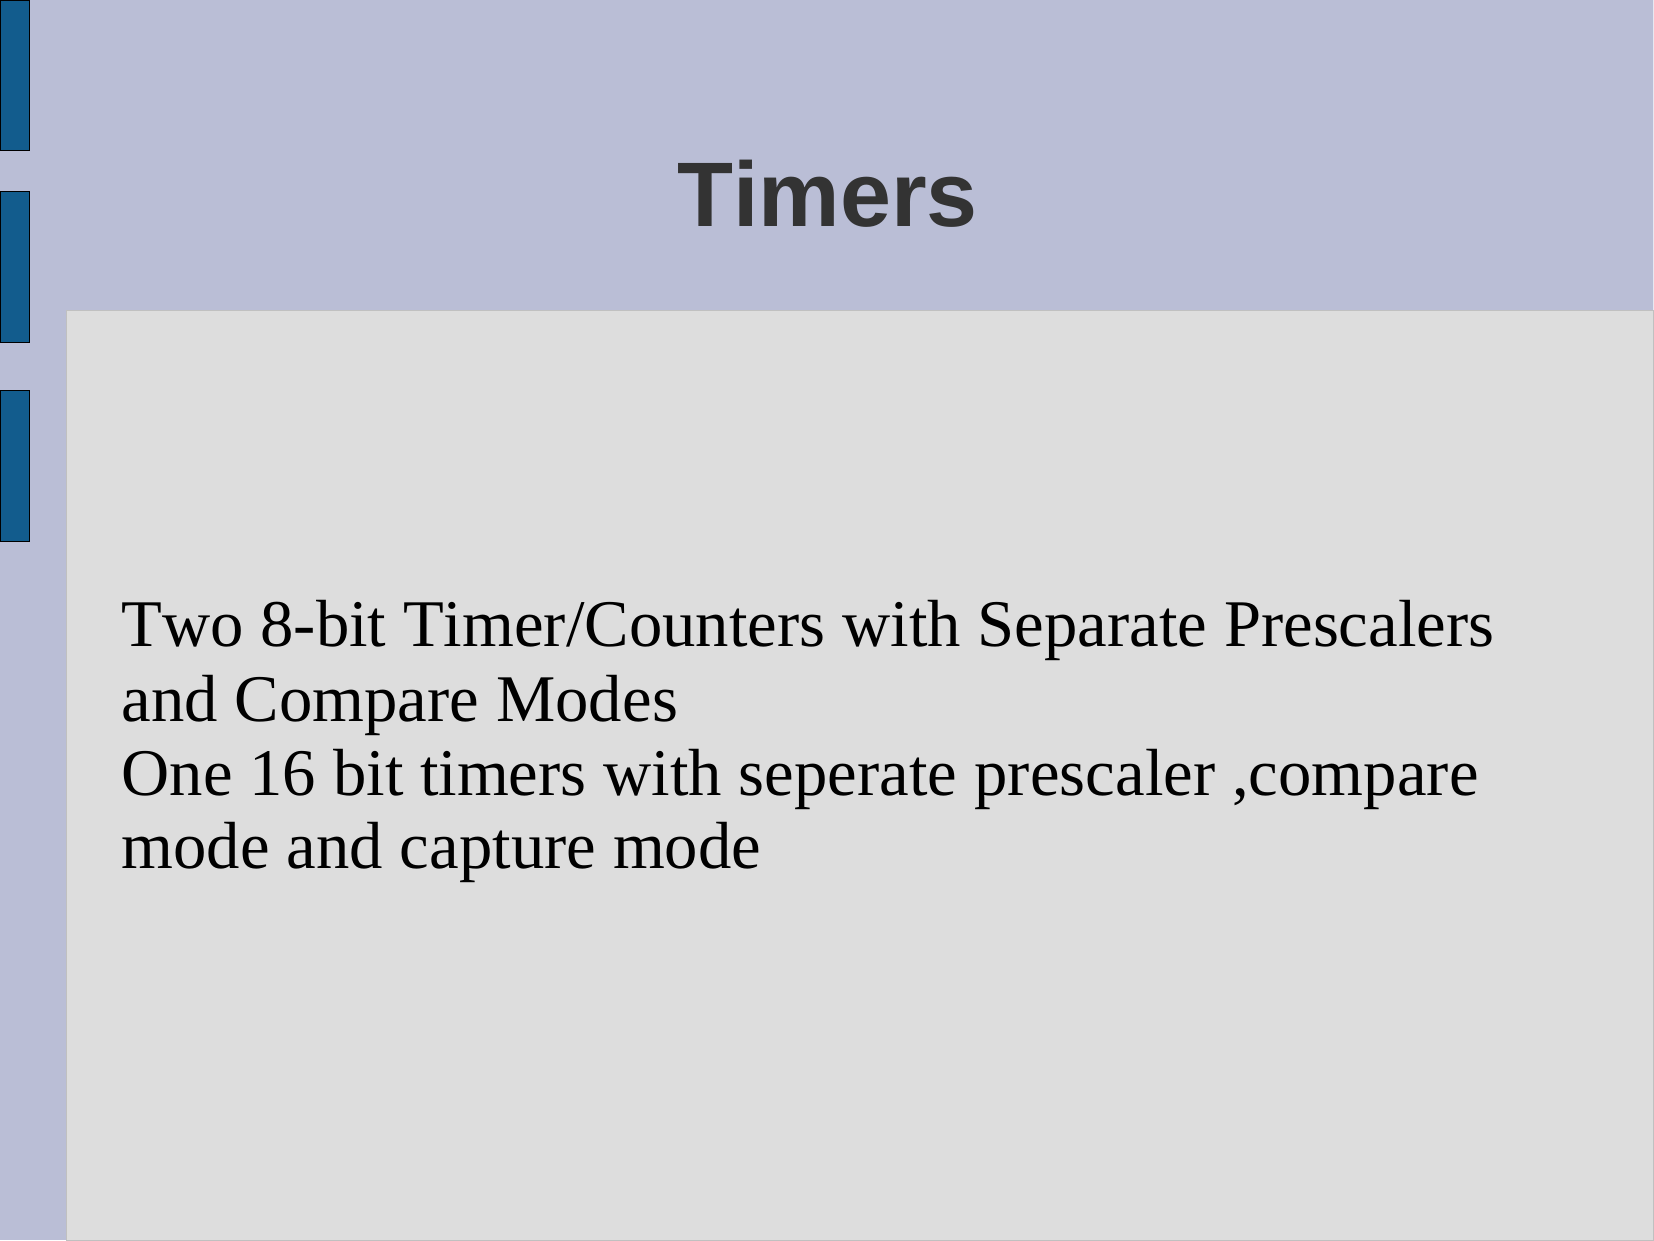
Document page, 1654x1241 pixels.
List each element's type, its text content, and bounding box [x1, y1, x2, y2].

title Timers [121, 91, 1534, 299]
subtitle Two 8-bit Timer/Counters with Separate Prescalers and Compare Modes One 16 bit timers with seperate prescaler ,compare mode and capture mode [121, 344, 1534, 1127]
